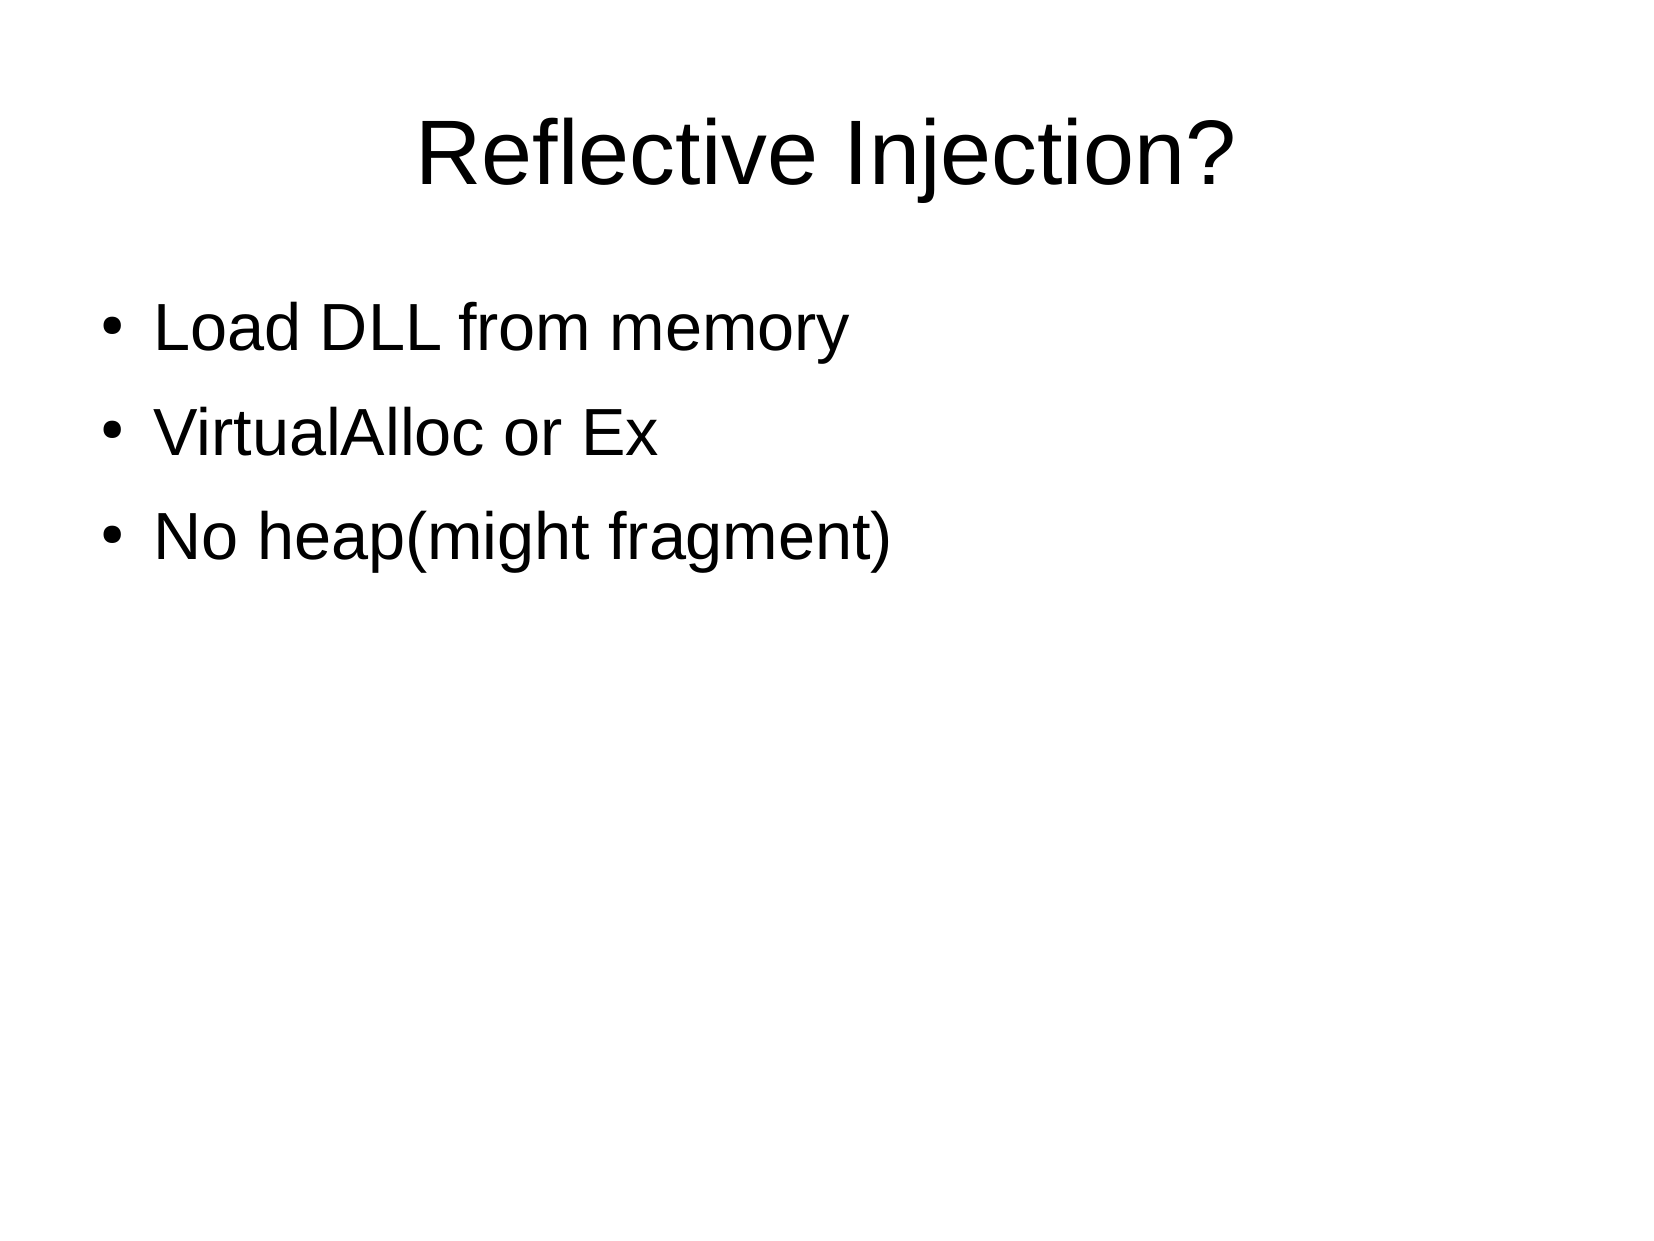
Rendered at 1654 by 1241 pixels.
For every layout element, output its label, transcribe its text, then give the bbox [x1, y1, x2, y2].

title Reflective Injection? [82, 49, 1571, 257]
list Load DLL from memory VirtualAlloc or Ex No heap(might fragment) [82, 290, 1538, 1010]
